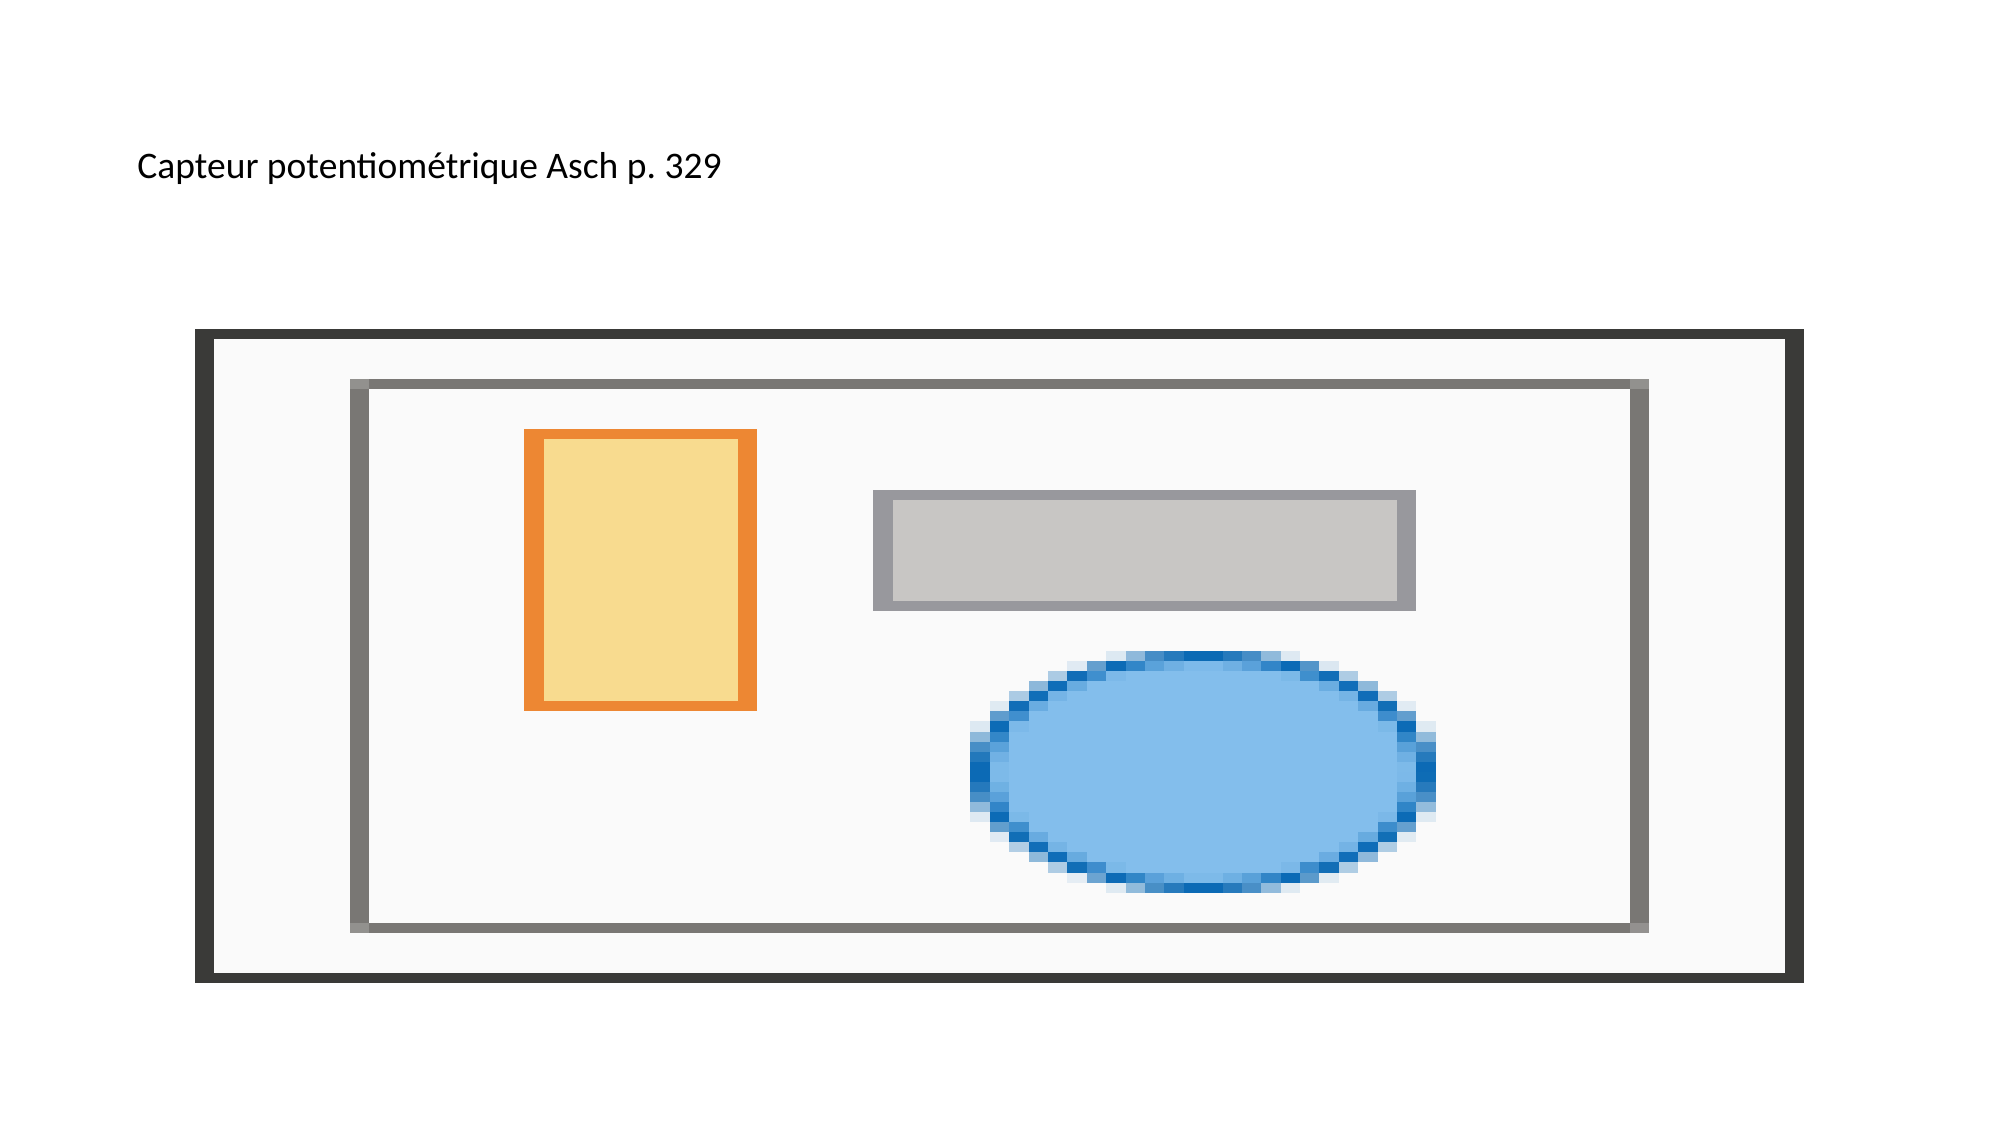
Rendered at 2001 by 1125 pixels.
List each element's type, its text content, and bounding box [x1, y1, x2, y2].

chart [137, 299, 1863, 1014]
title Capteur potentiométrique Asch p. 329 [137, 59, 1863, 278]
